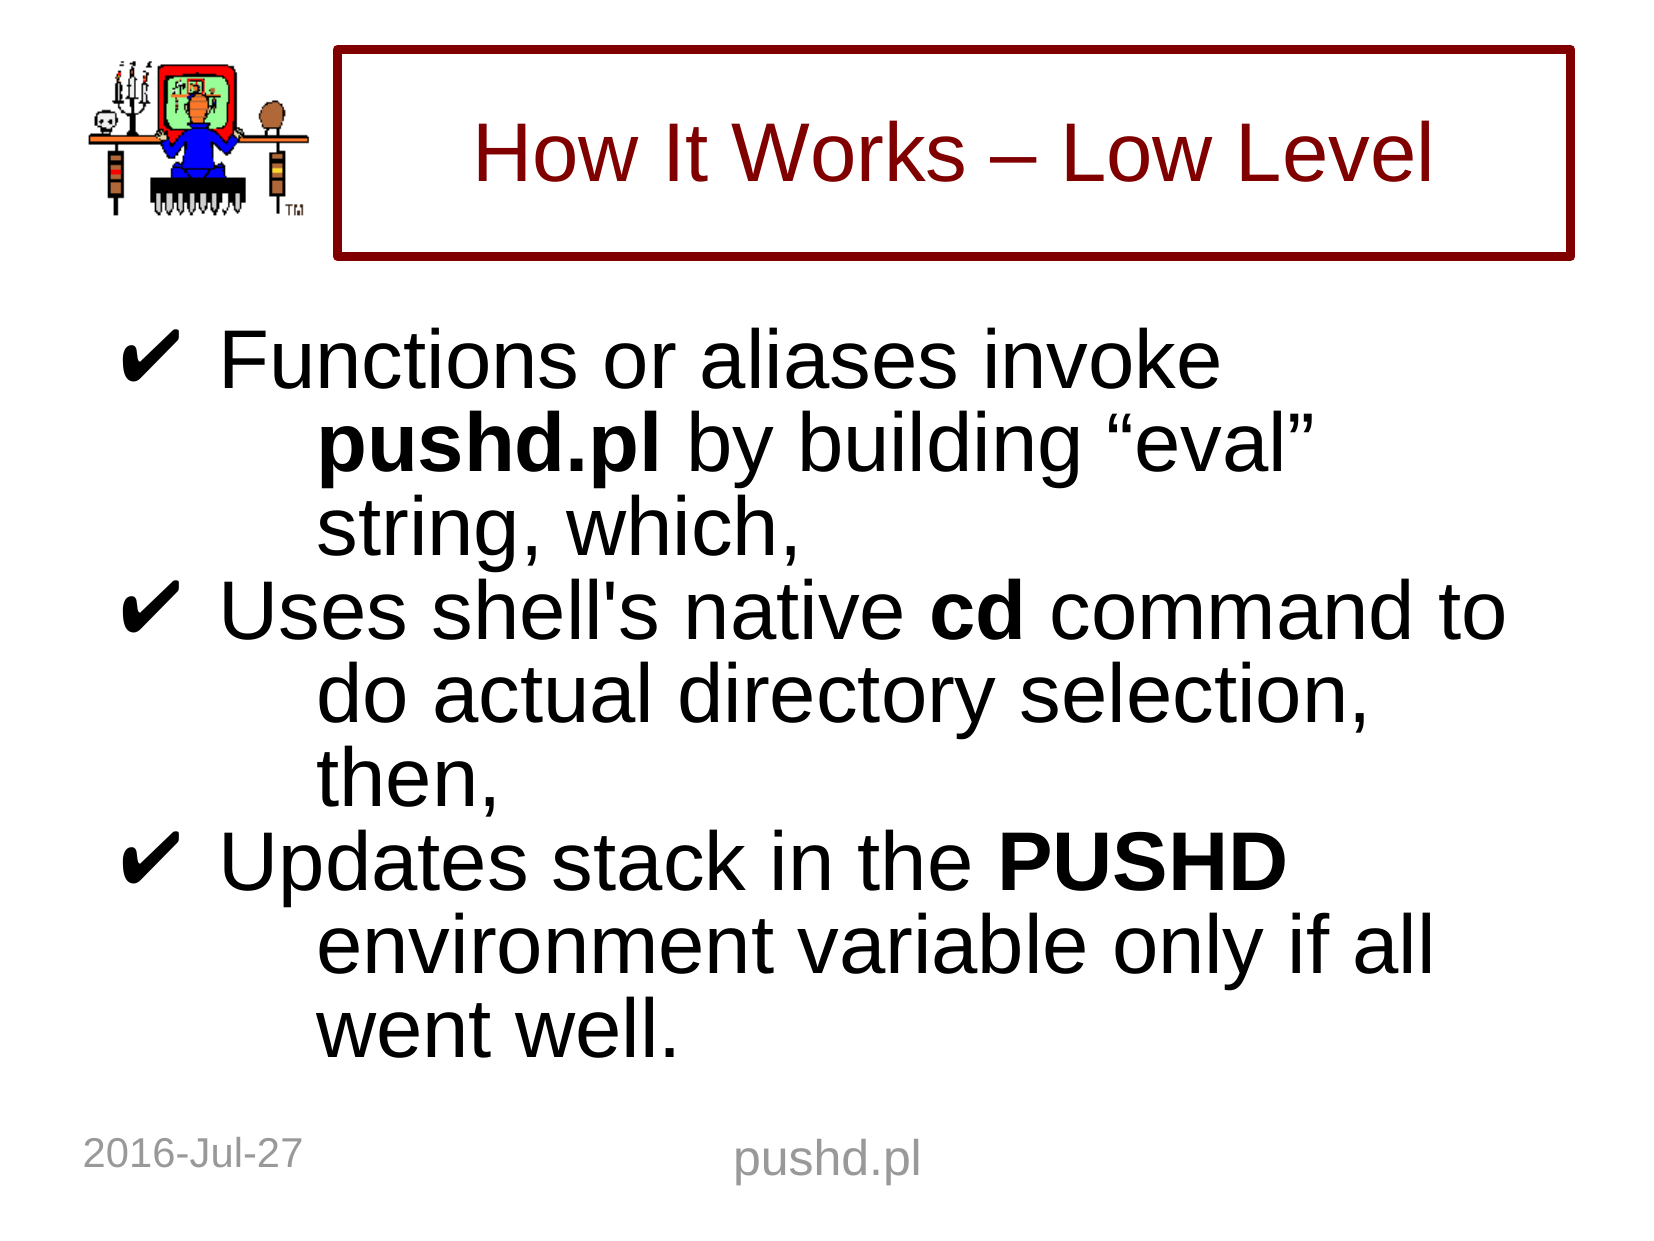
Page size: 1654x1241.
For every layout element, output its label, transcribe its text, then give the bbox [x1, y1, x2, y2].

picture [86, 60, 312, 225]
title How It Works – Low Level [337, 49, 1571, 257]
text_box Functions or aliases invoke pushd.pl by building “eval” string, which, Uses shell's native cd command to do actual directory selection, then, Updates stack in the PUSHD environment variable only if all went well. [106, 313, 1576, 1092]
